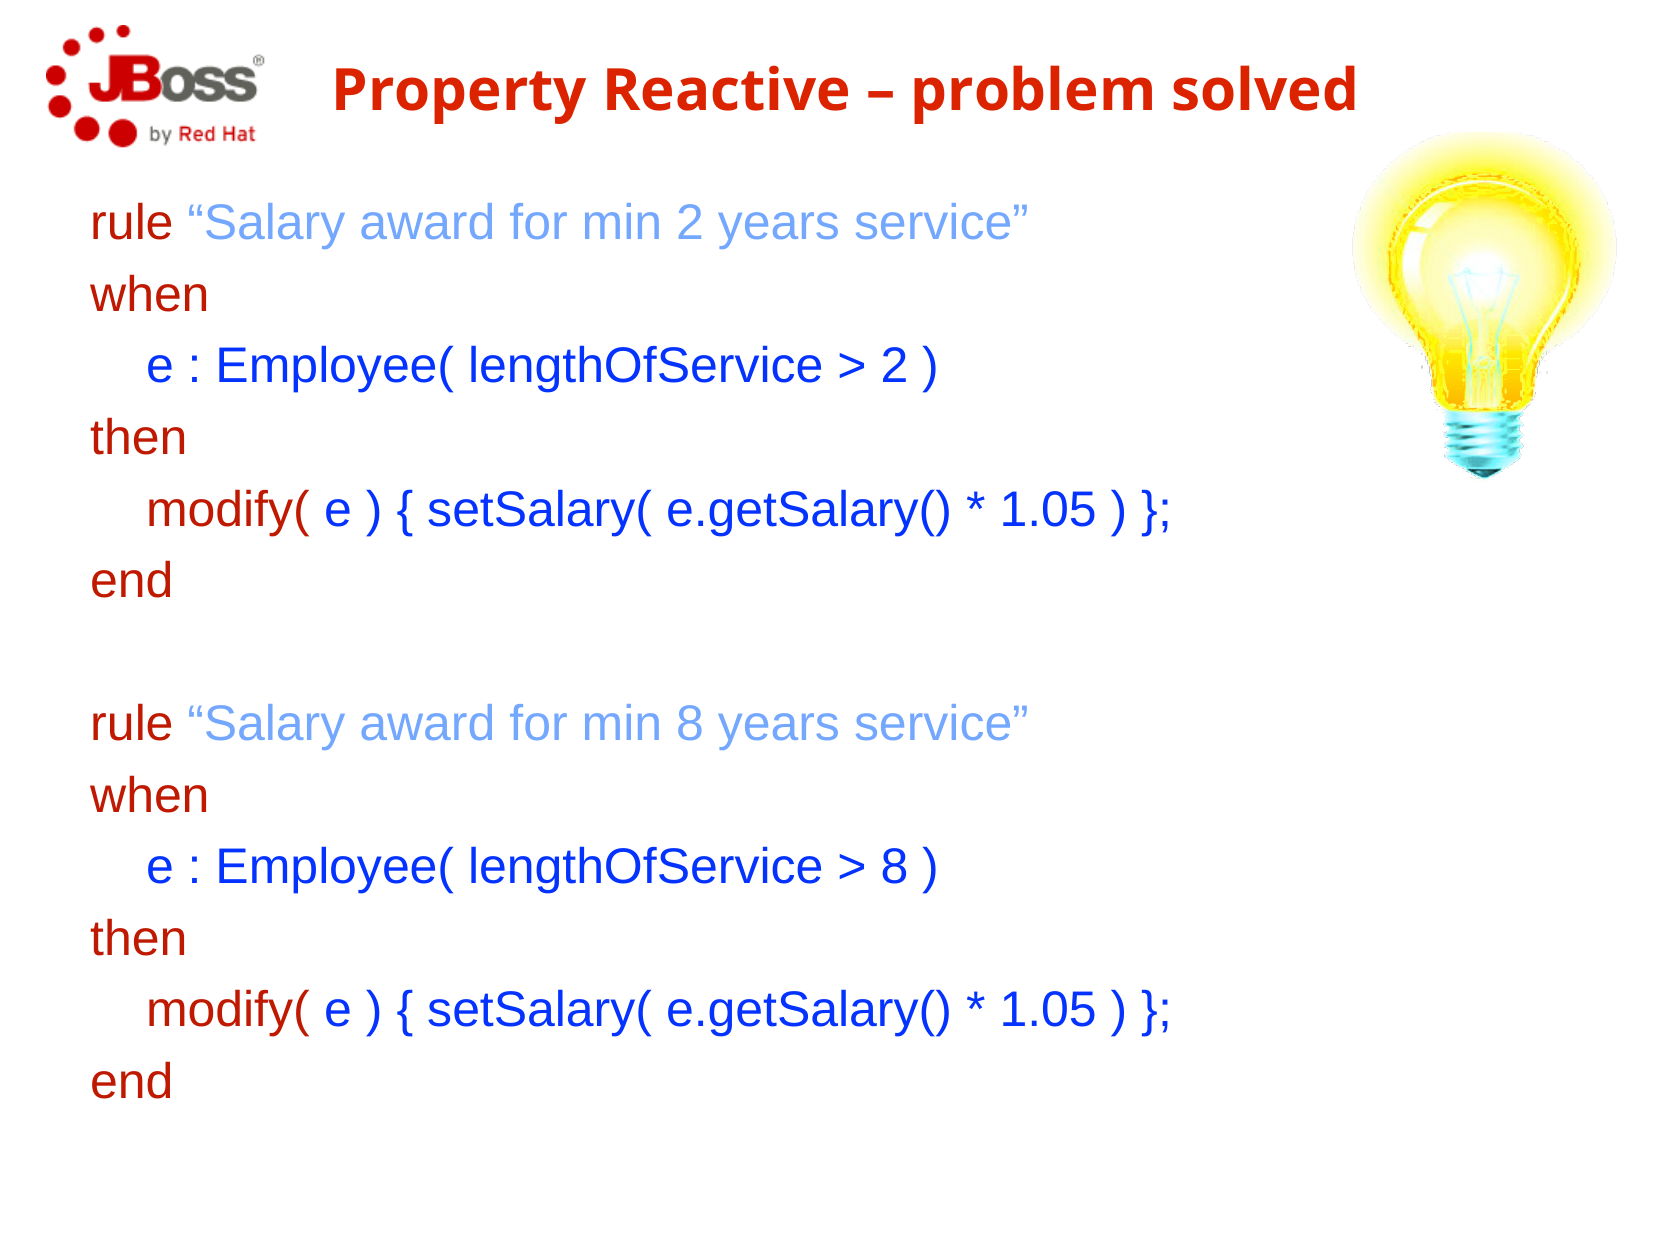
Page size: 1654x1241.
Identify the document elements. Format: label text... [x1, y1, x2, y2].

title Property Reactive – problem solved [331, 32, 1538, 151]
picture [1349, 132, 1625, 482]
picture [46, 25, 266, 149]
list rule “Salary award for min 2 years service” when e : Employee( lengthOfService > 2 ) then modify( e ) { setSalary( e.getSalary() * 1.05 ) }; end rule “Salary award for min 8 years service” when e : Employee( lengthOfService > 8 ) then modify( e ) { setSalary( e.getSalary() * 1.05 ) }; end [75, 187, 1498, 1126]
